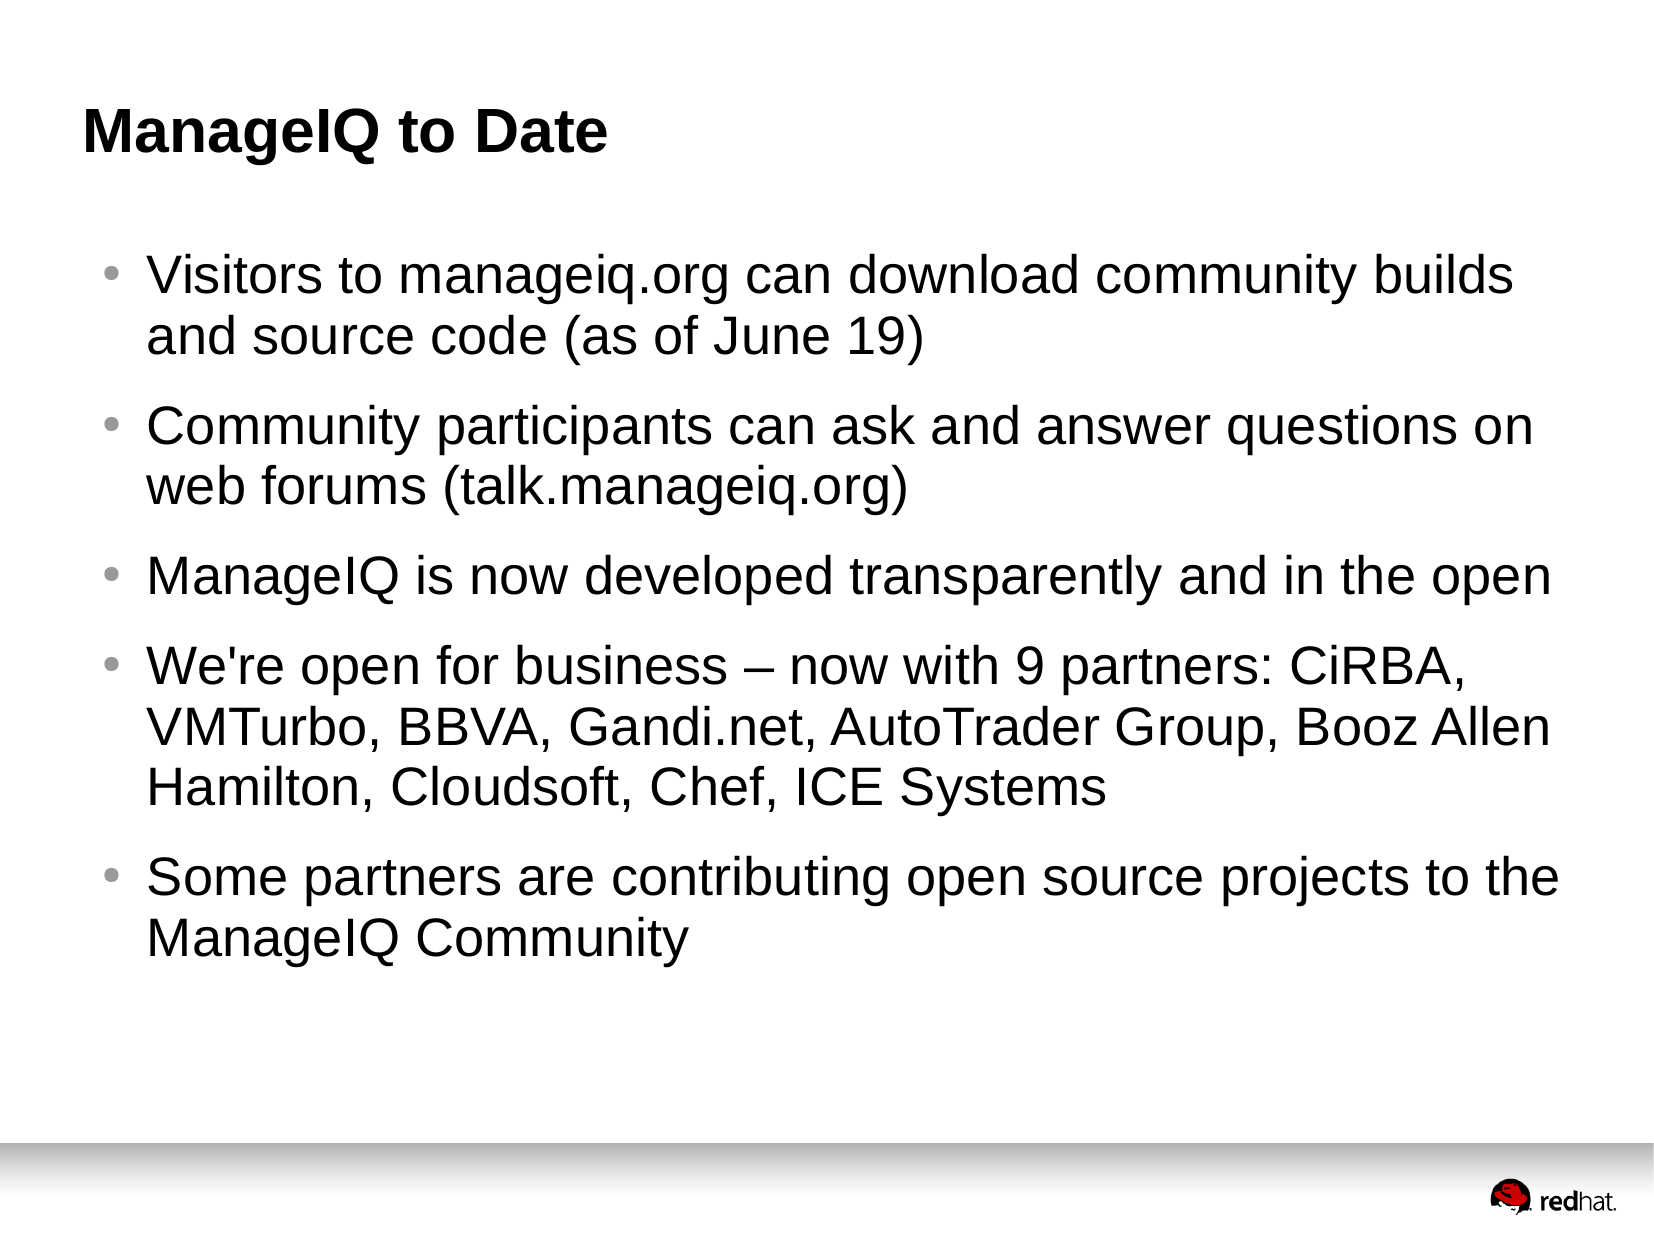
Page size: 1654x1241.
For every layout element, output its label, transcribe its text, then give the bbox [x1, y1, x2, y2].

picture [0, 1143, 1654, 1241]
list Visitors to manageiq.org can download community builds and source code (as of June 19) Community participants can ask and answer questions on web forums (talk.manageiq.org) ManageIQ is now developed transparently and in the open We're open for business – now with 9 partners: CiRBA, VMTurbo, BBVA, Gandi.net, AutoTrader Group, Booz Allen Hamilton, Cloudsoft, Chef, ICE Systems Some partners are contributing open source projects to the ManageIQ Community [86, 244, 1576, 1039]
title ManageIQ to Date [82, 37, 1571, 225]
